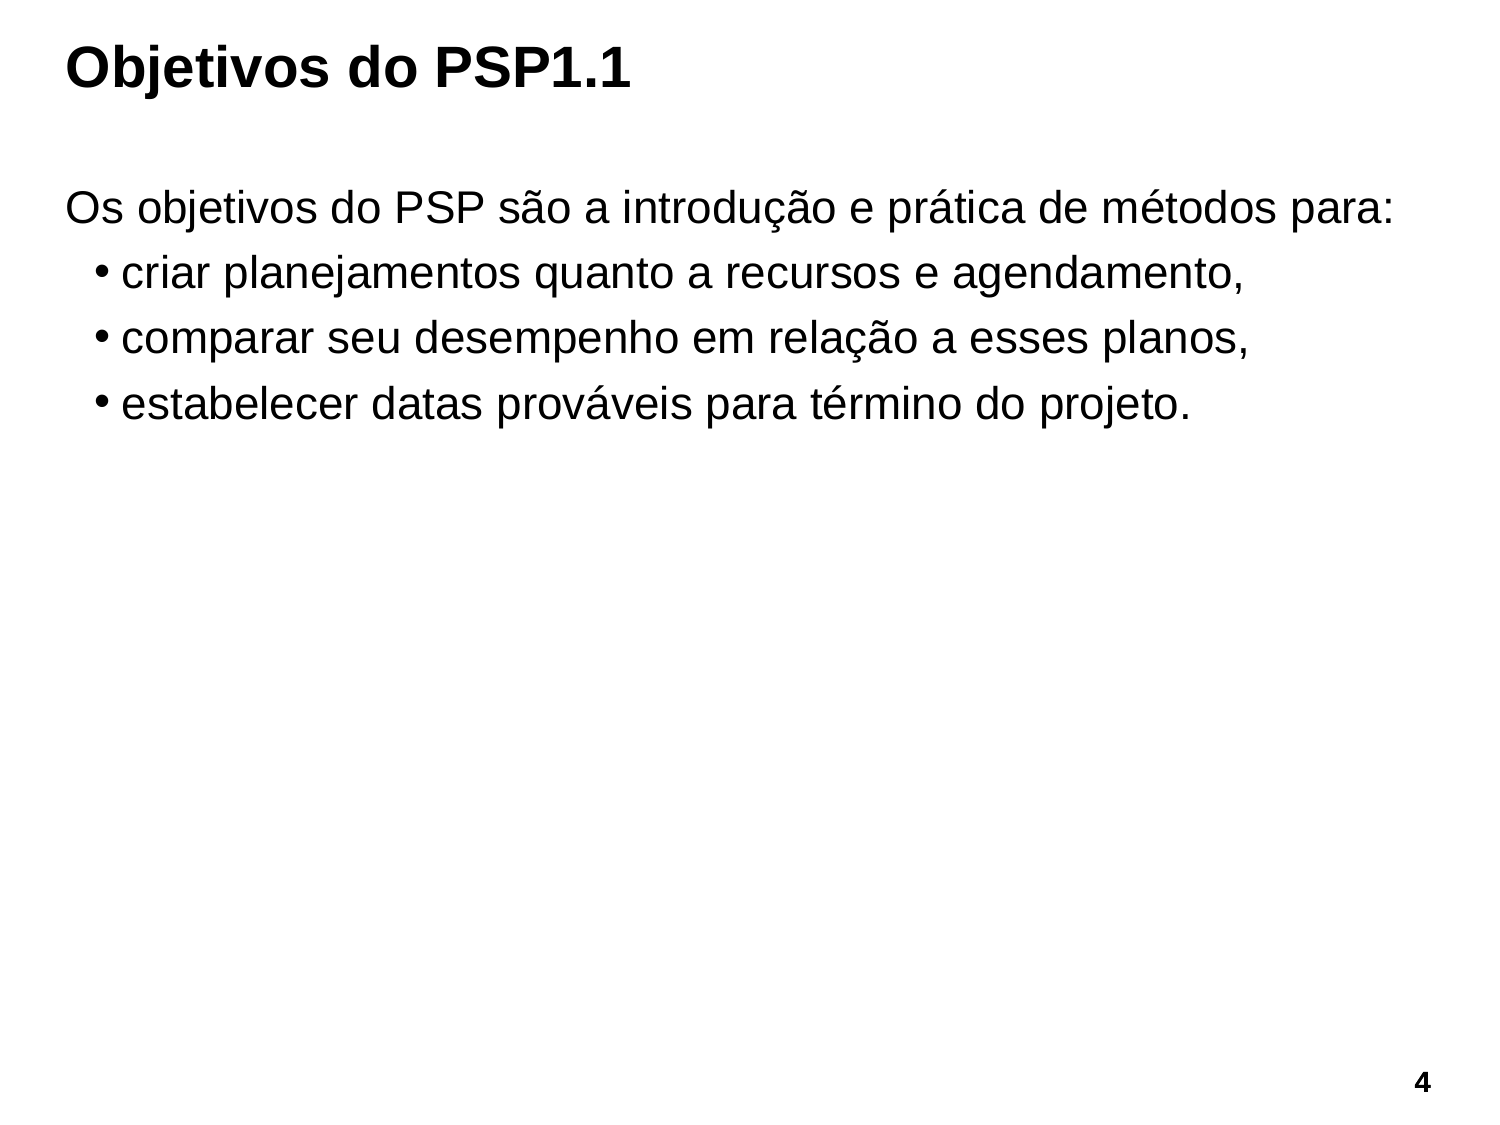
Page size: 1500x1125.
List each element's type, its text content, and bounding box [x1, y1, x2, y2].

list Os objetivos do PSP são a introdução e prática de métodos para: criar planejamentos quanto a recursos e agendamento, comparar seu desempenho em relação a esses planos, estabelecer datas prováveis para término do projeto. [65, 177, 1431, 1000]
title Objetivos do PSP1.1 [65, 37, 1313, 148]
